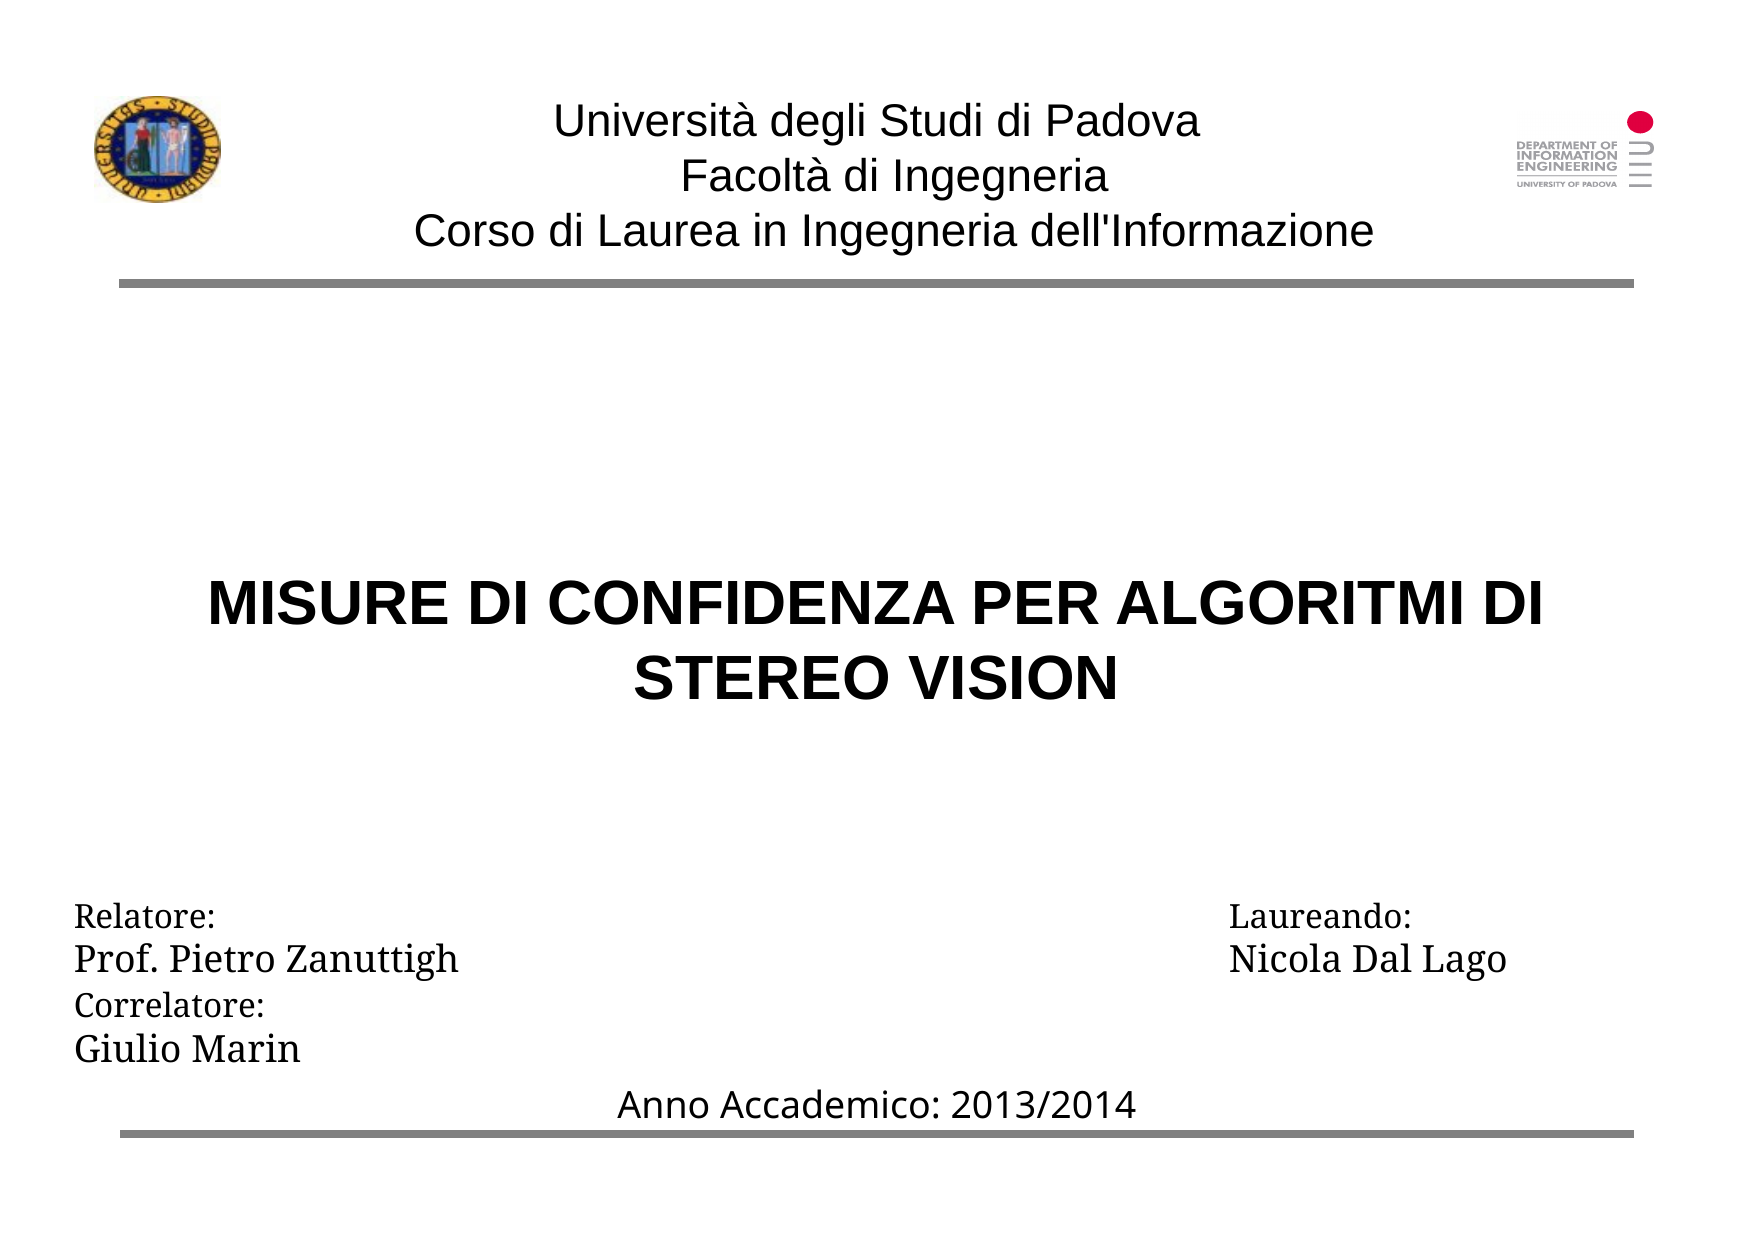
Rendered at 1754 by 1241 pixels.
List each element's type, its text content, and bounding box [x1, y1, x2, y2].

text_box Laureando: Nicola Dal Lago [1214, 887, 1695, 988]
picture [1517, 111, 1654, 187]
picture [94, 96, 221, 203]
text_box Università degli Studi di Padova Facoltà di Ingegneria Corso di Laurea in Ingegneria dell'Informazione [363, 82, 1391, 264]
title MISURE DI CONFIDENZA PER ALGORITMI DI STEREO VISION [186, 543, 1568, 731]
text_box Relatore: Prof. Pietro Zanuttigh Correlatore: Giulio Marin [59, 887, 492, 1123]
text_box Anno Accademico: 2013/2014 [602, 1073, 1152, 1134]
